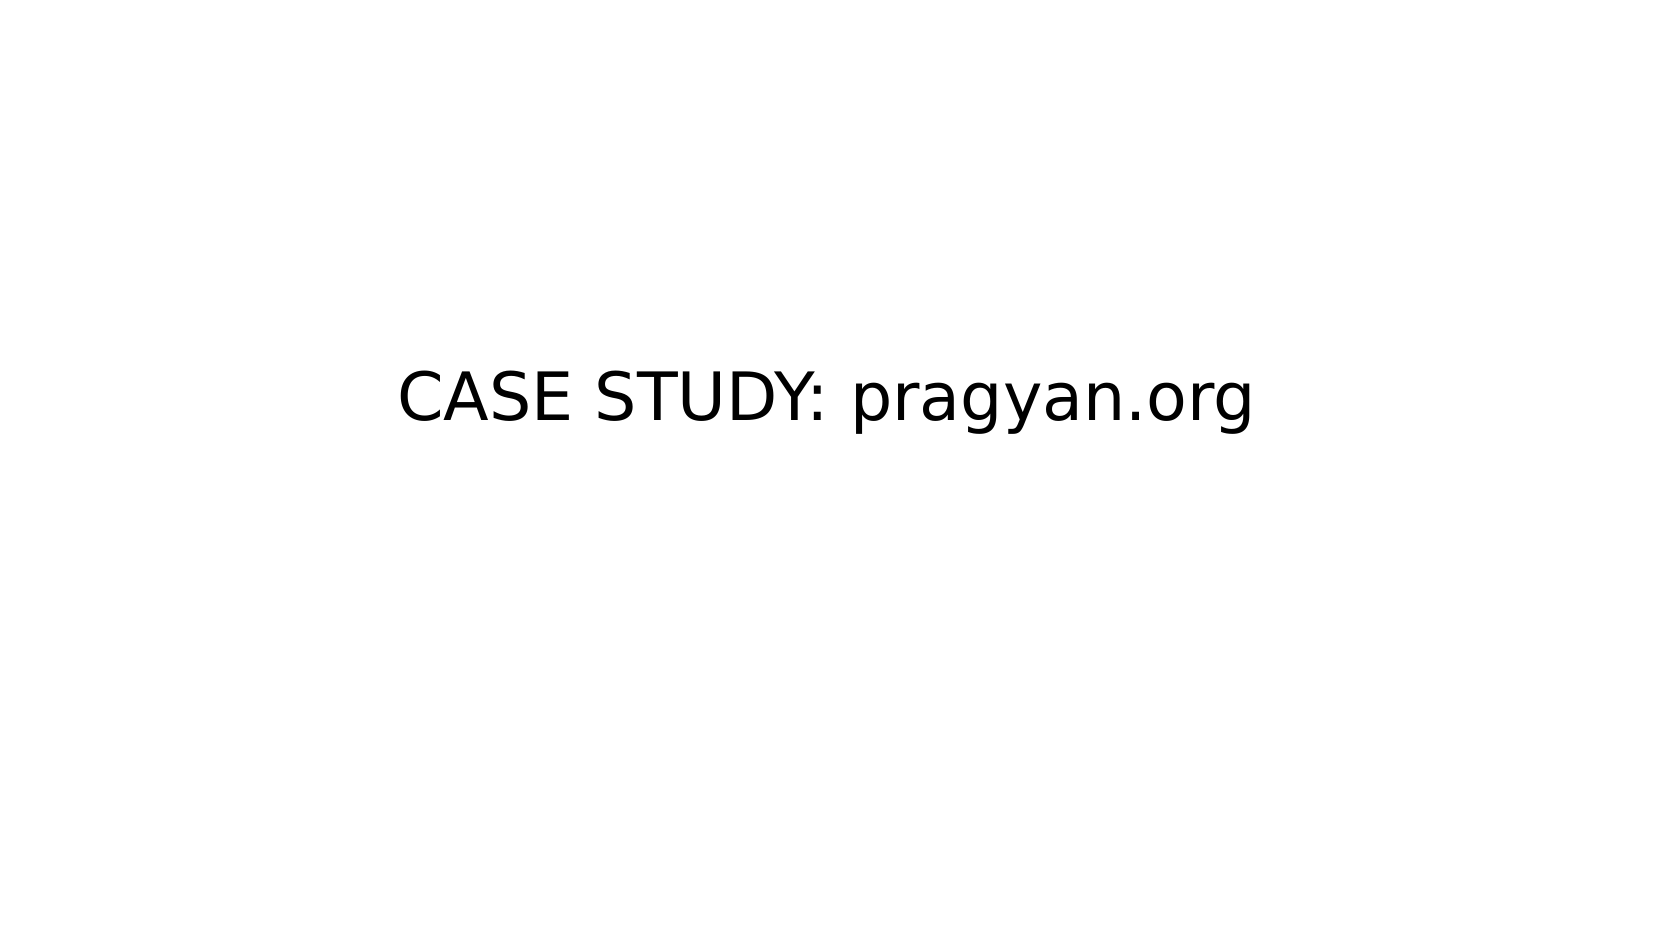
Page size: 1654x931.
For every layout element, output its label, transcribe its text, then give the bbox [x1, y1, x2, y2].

subtitle CASE STUDY: pragyan.org [82, 37, 1571, 757]
